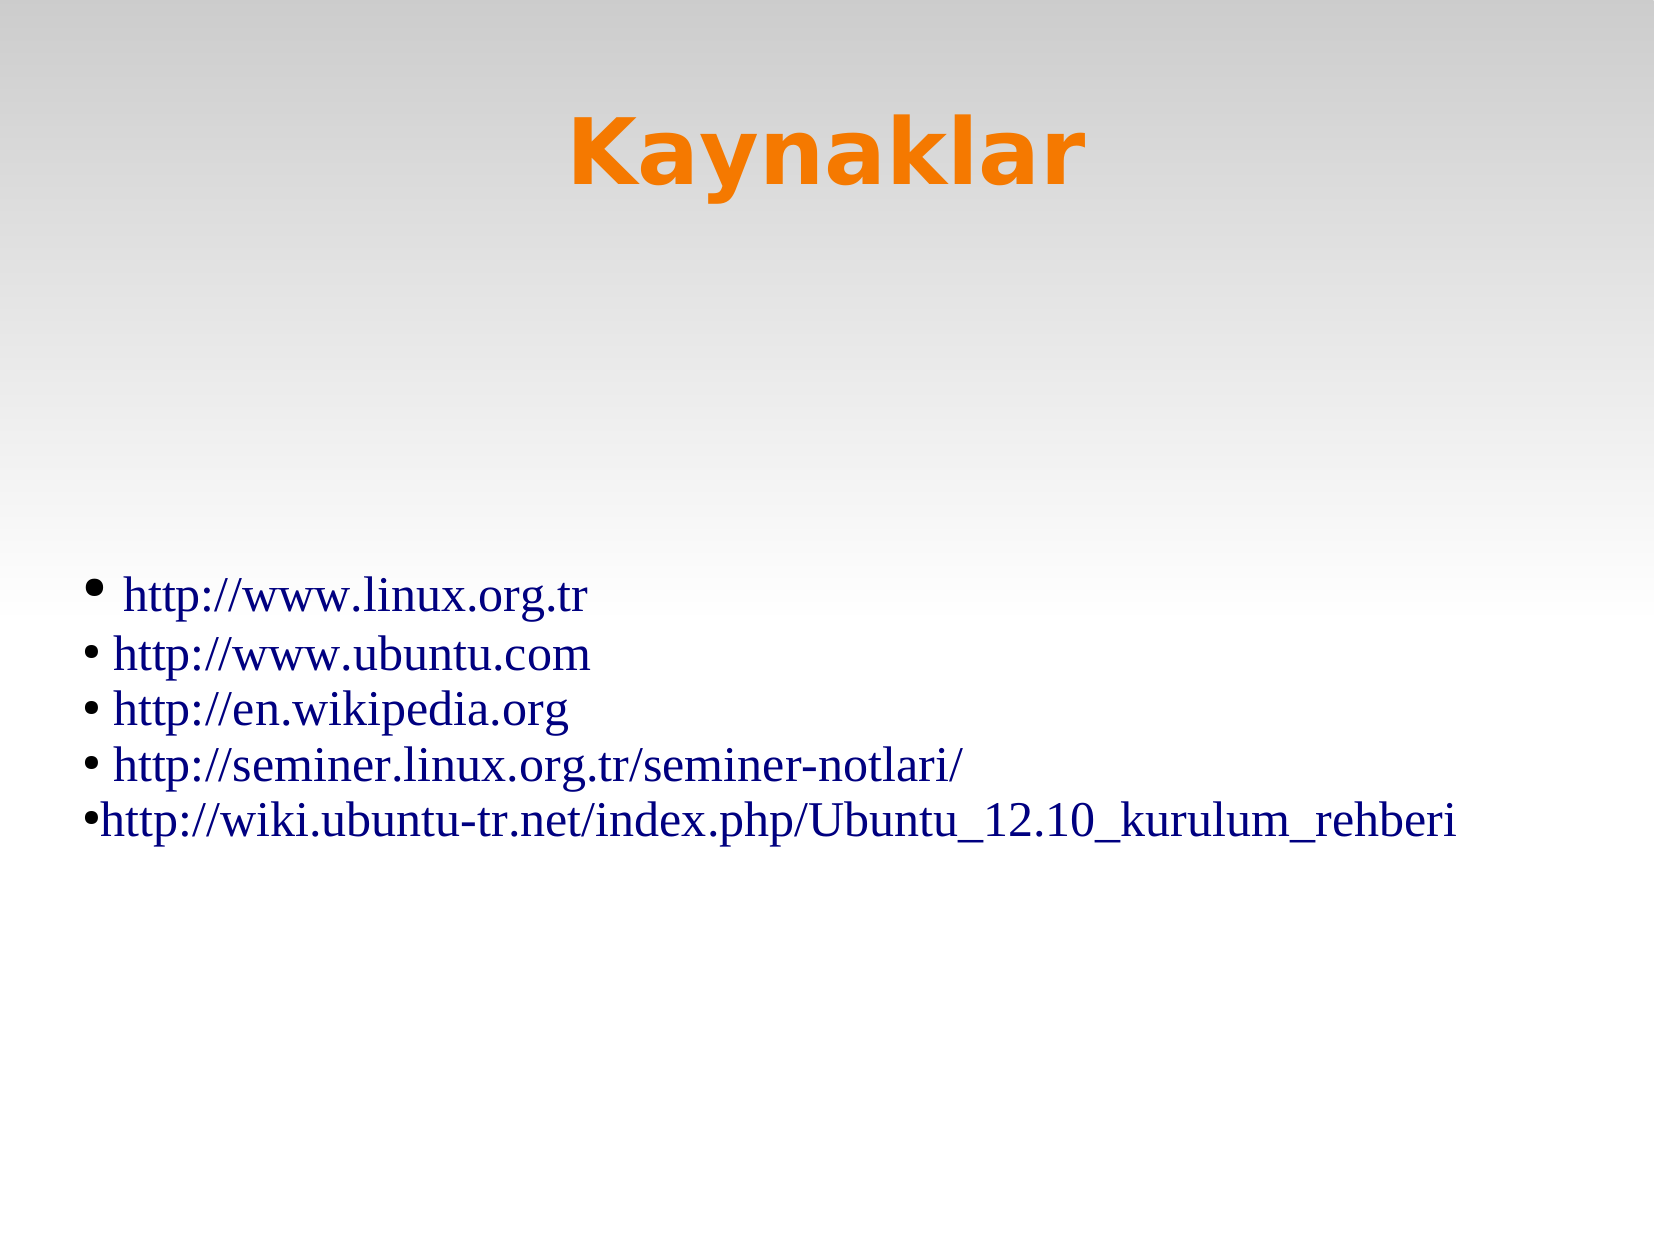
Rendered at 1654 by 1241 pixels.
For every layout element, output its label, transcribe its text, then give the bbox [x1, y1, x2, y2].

title Kaynaklar [82, 49, 1571, 257]
subtitle http://www.linux.org.tr http://www.ubuntu.com http://en.wikipedia.org http://seminer.linux.org.tr/seminer-notlari/ http://wiki.ubuntu-tr.net/index.php/Ubuntu_12.10_kurulum_rehberi [82, 290, 1571, 1109]
